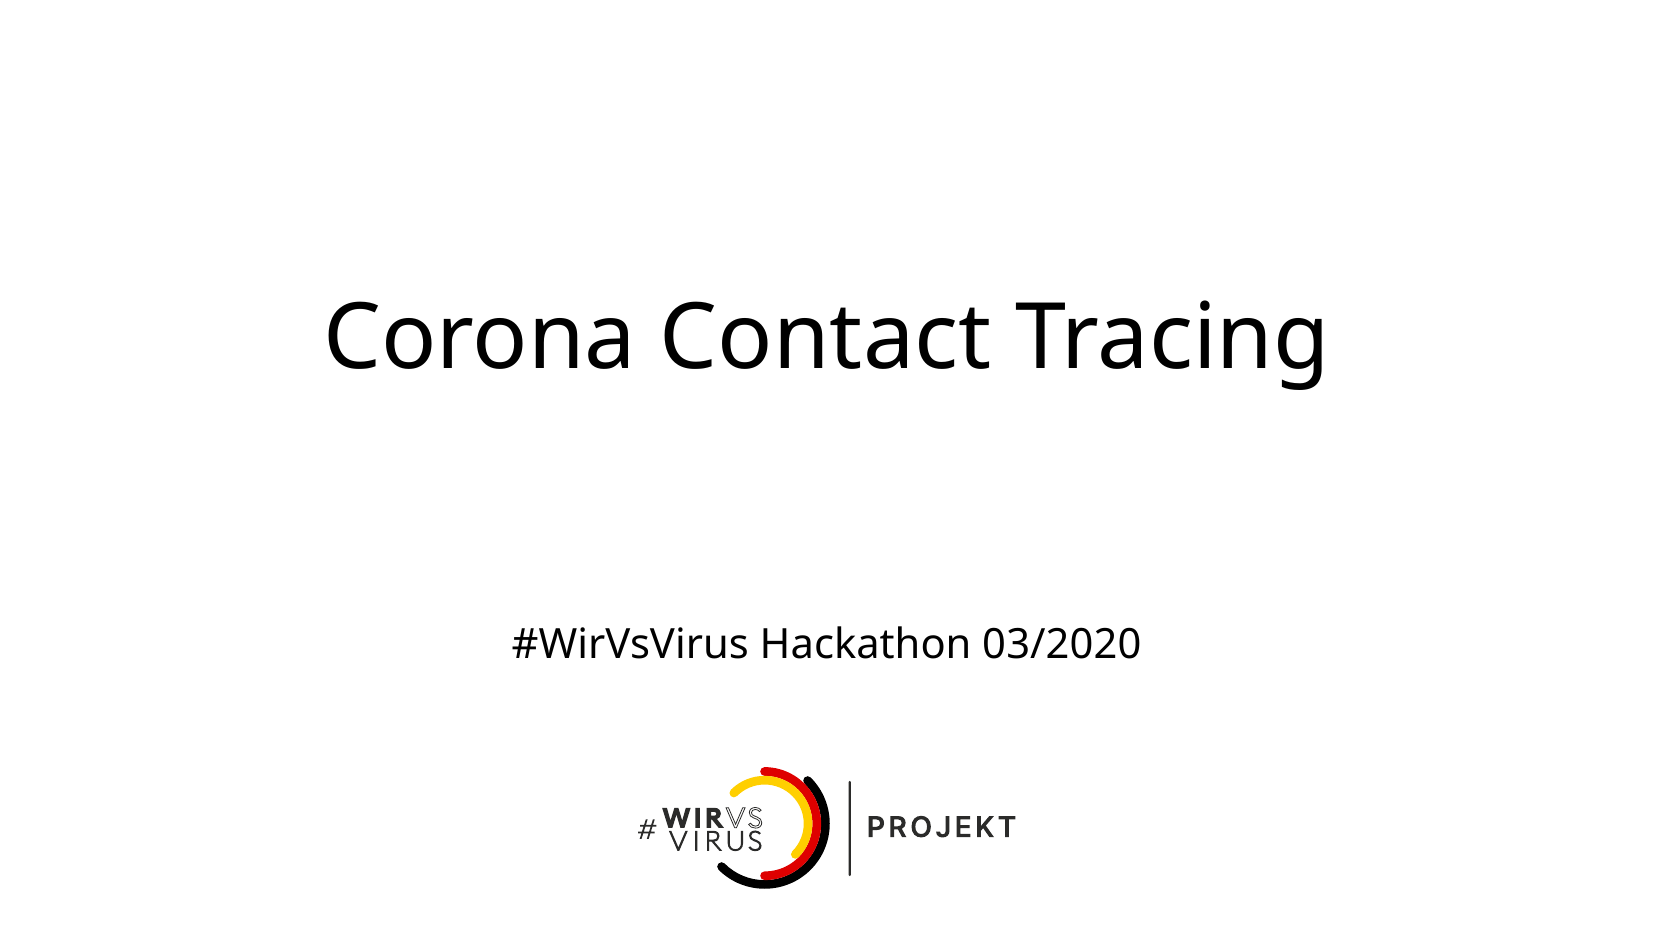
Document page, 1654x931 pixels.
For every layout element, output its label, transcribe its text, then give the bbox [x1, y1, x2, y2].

title Corona Contact Tracing [82, 255, 1571, 411]
picture [595, 747, 1059, 909]
subtitle #WirVsVirus Hackathon 03/2020 [283, 495, 1371, 788]
